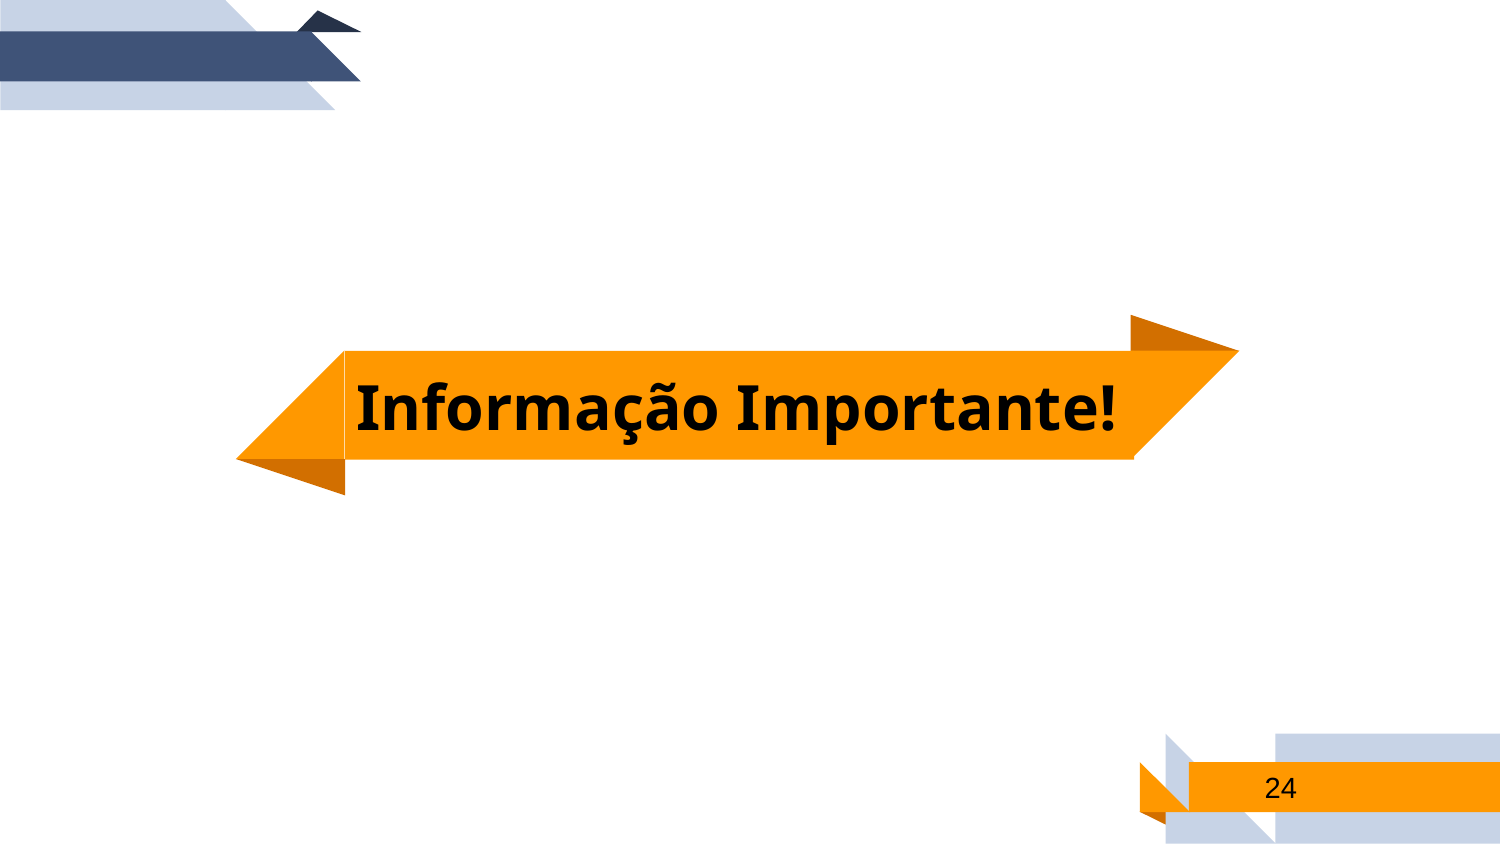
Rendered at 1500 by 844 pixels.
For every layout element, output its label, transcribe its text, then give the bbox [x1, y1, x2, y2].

text_box [235, 390, 1141, 496]
text_box [333, 314, 1240, 421]
title Informação Importante! [304, 361, 1170, 450]
slide_number <number> [1249, 760, 1494, 813]
